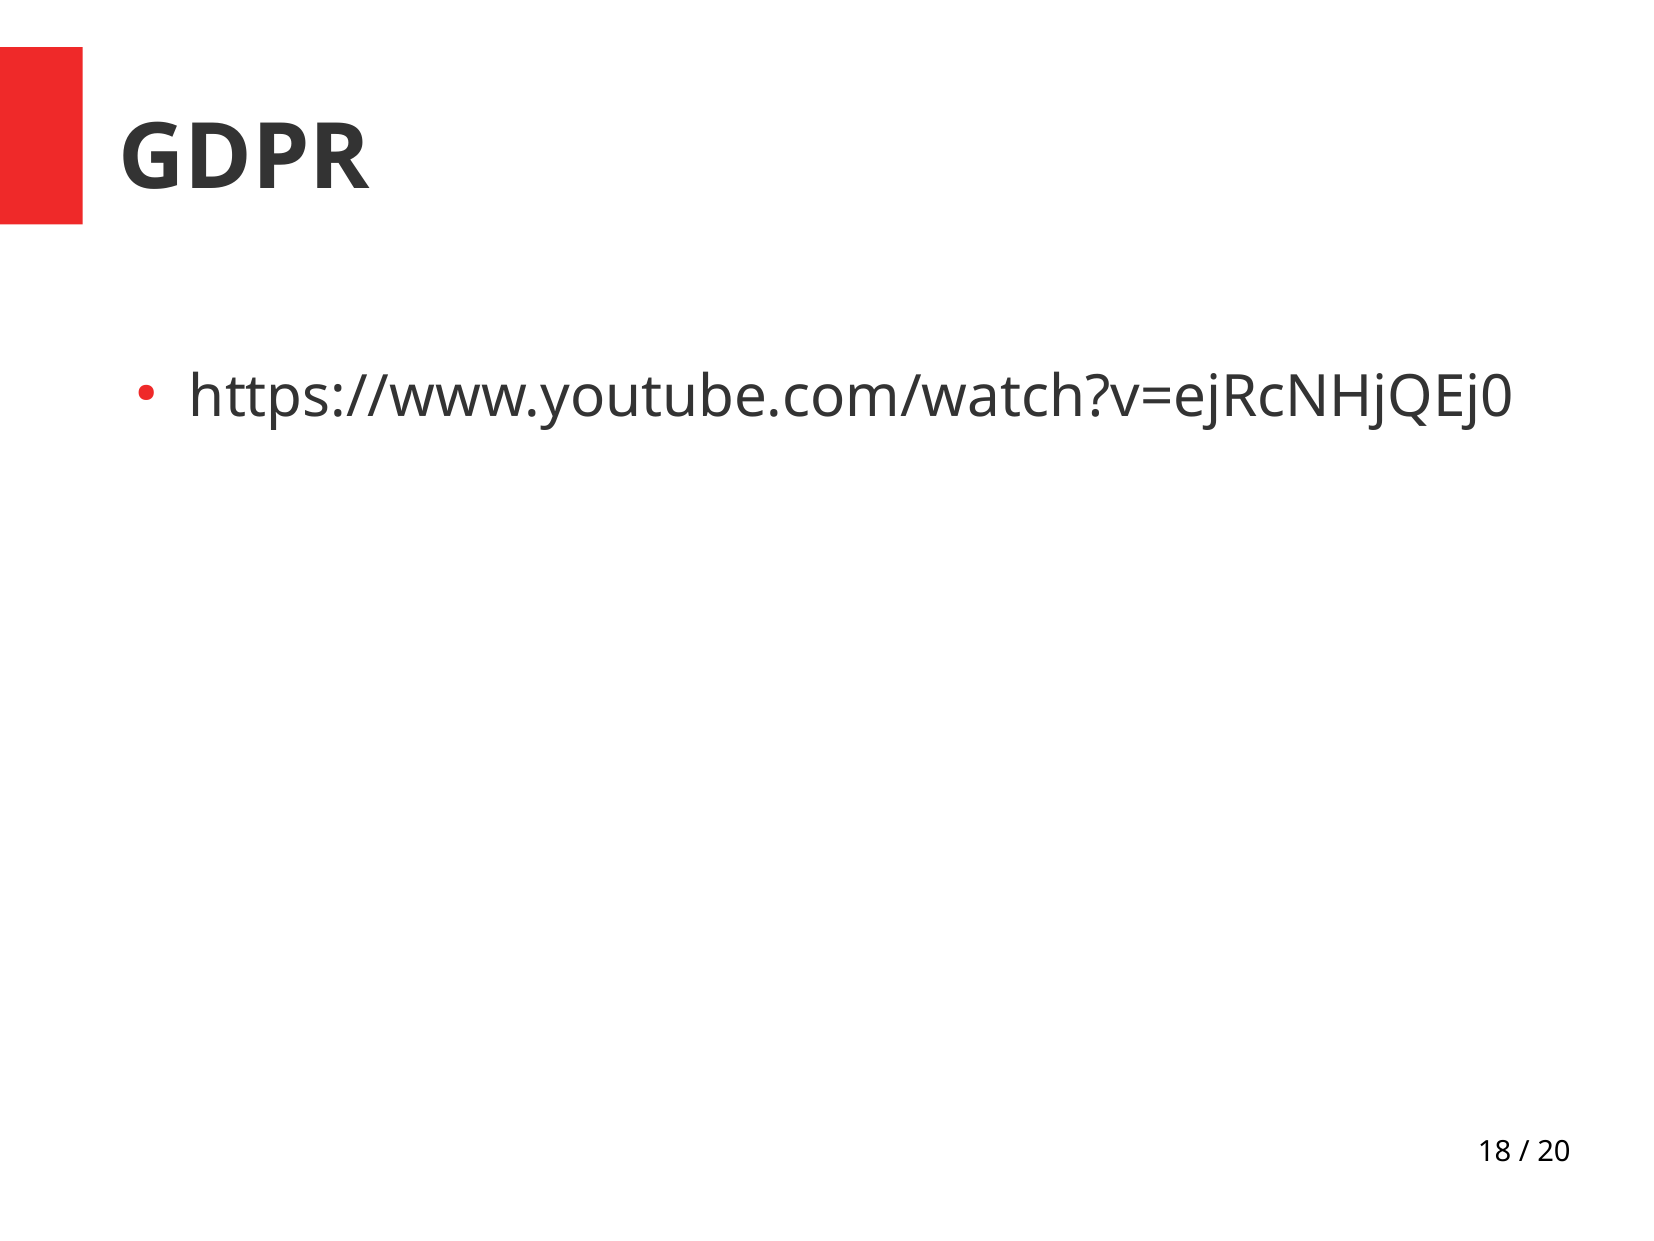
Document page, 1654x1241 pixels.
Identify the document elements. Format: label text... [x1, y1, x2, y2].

title GDPR [118, 49, 1571, 257]
list https://www.youtube.com/watch?v=ejRcNHjQEj0 [118, 354, 1536, 1074]
